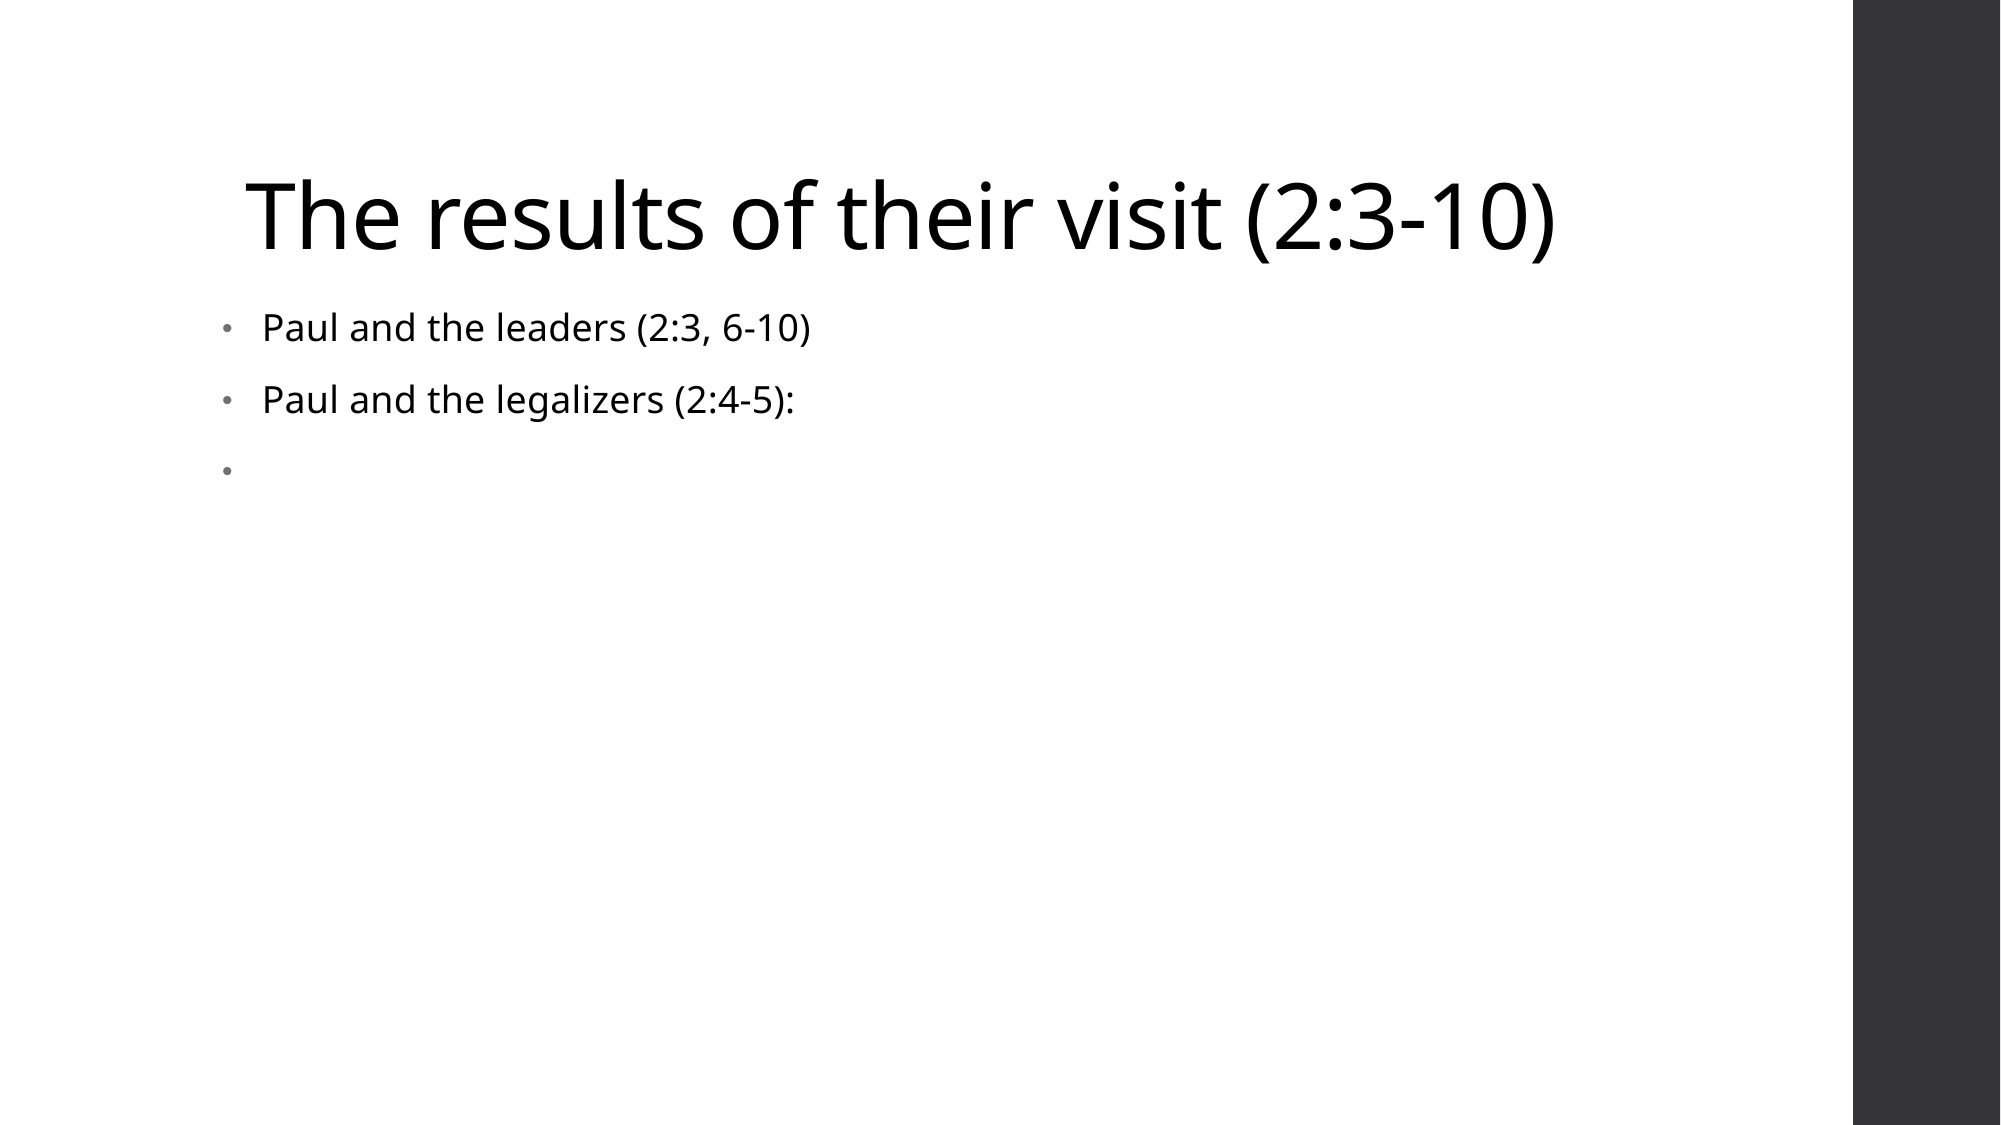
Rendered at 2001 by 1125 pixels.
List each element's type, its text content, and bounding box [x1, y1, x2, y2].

list Paul and the leaders (2:3, 6-10) Paul and the legalizers (2:4-5): [206, 299, 1617, 1014]
title The results of their visit (2:3-10) [206, 60, 1797, 278]
